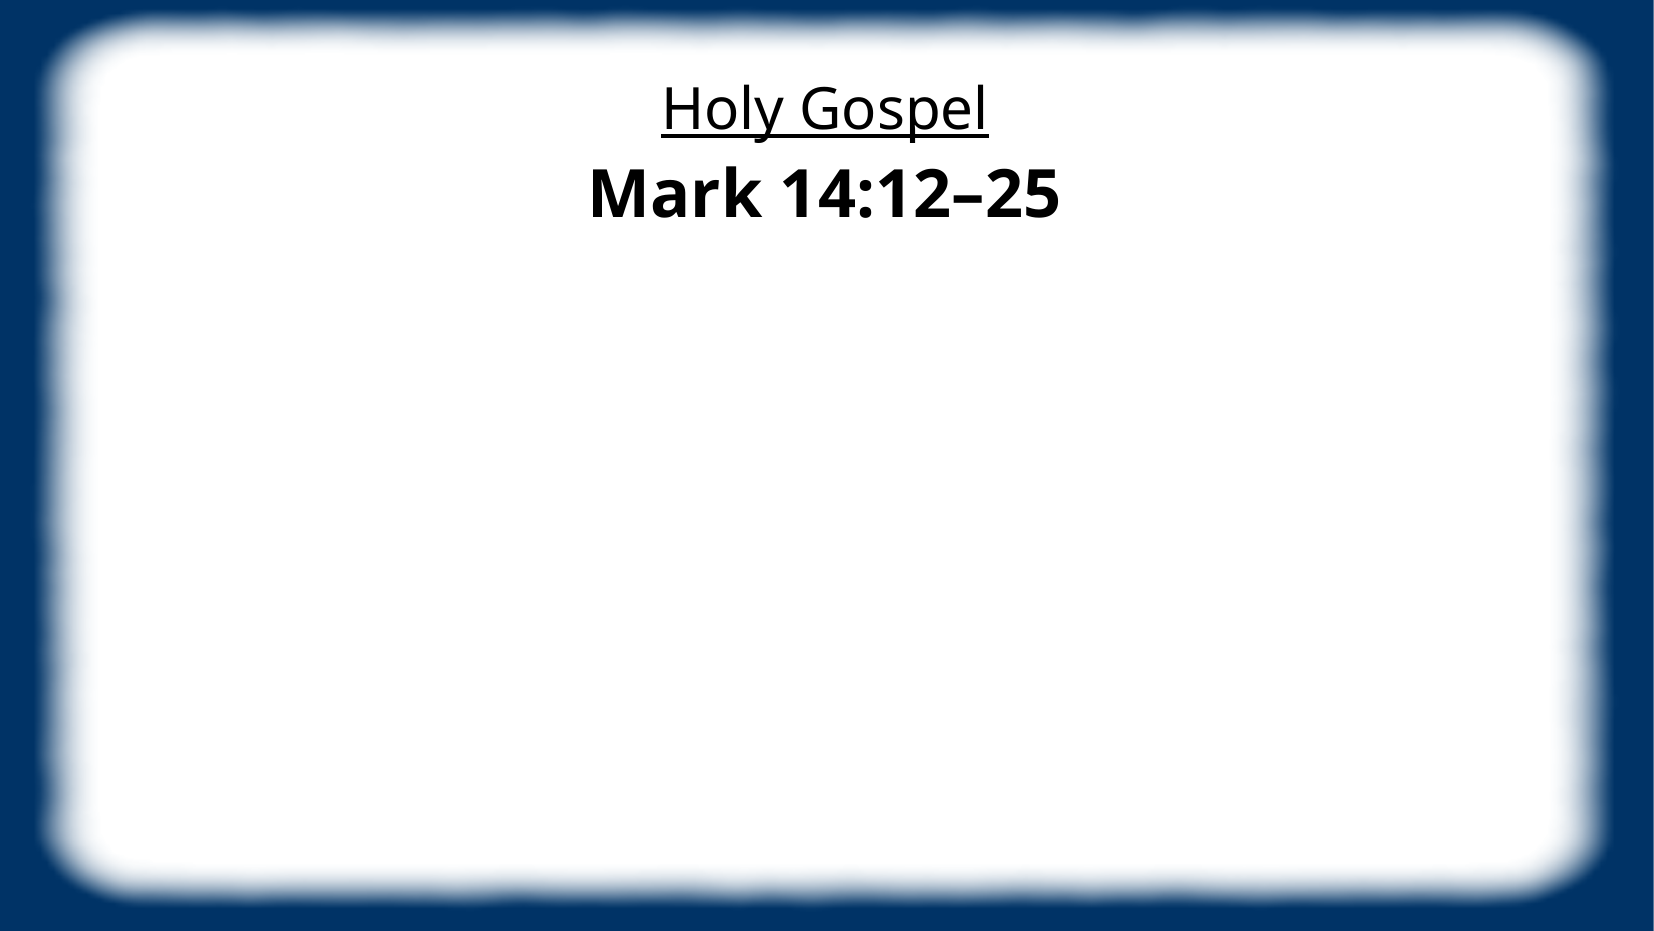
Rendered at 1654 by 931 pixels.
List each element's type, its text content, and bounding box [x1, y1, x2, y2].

picture [0, 0, 1654, 931]
text_box Holy Gospel Mark 14:12–25 [105, 60, 1546, 241]
